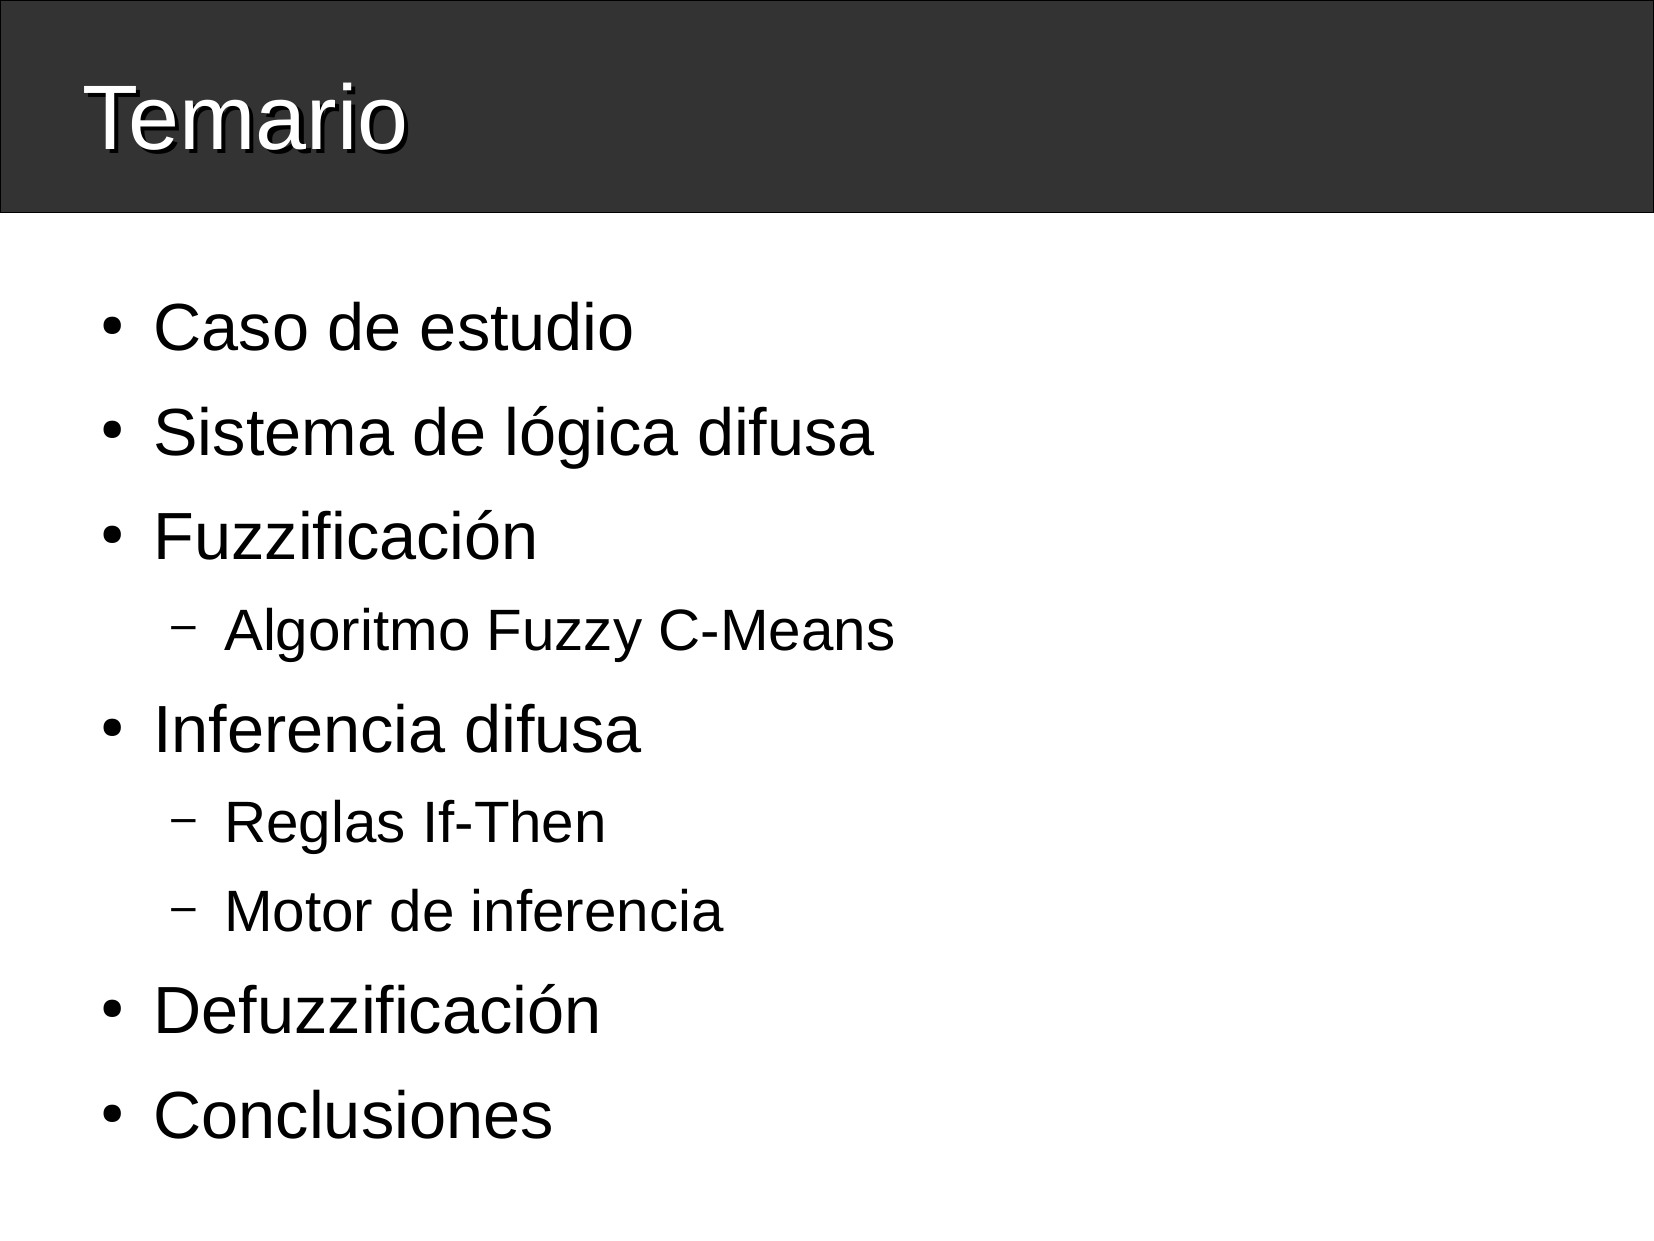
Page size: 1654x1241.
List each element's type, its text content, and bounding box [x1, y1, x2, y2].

text_box [0, 0, 1654, 213]
title Temario [82, 15, 1607, 221]
list Caso de estudio Sistema de lógica difusa Fuzzificación Algoritmo Fuzzy C-Means Inferencia difusa Reglas If-Then Motor de inferencia Defuzzificación Conclusiones [82, 290, 1571, 1182]
